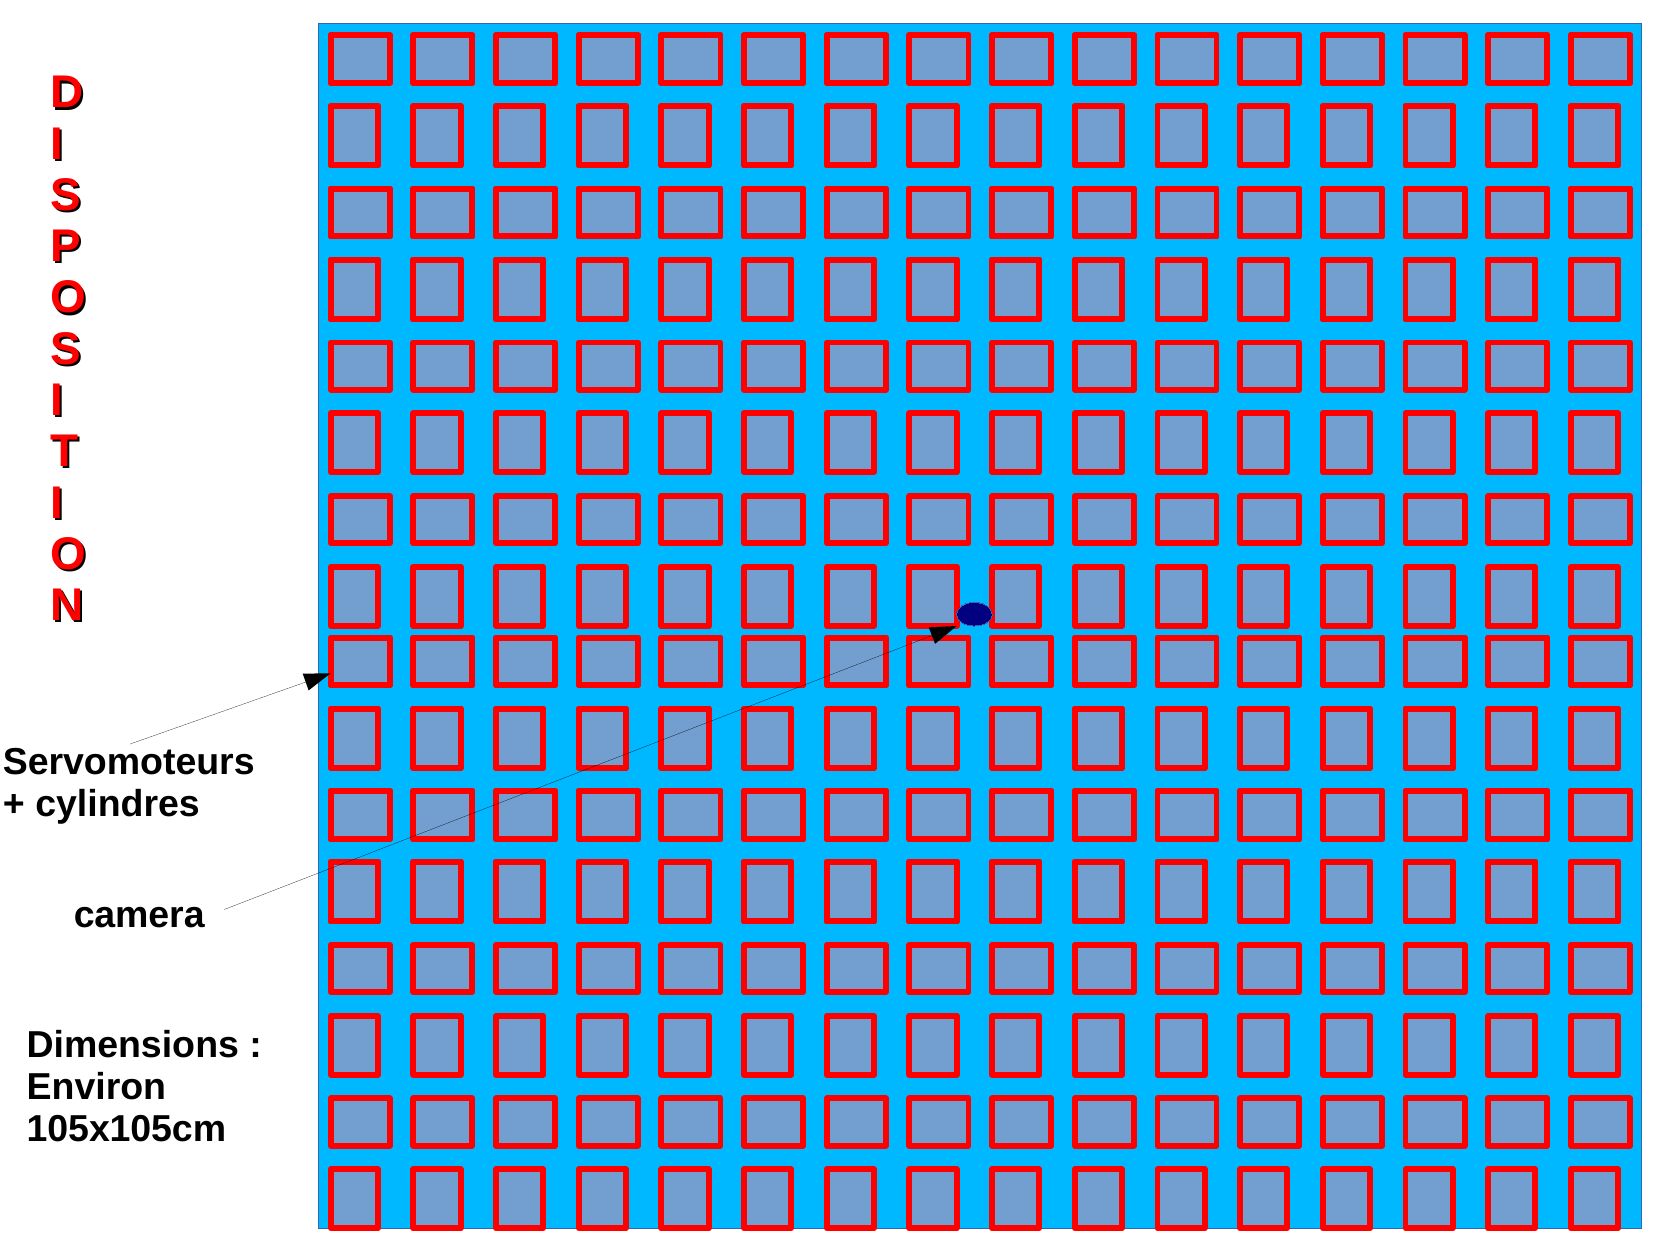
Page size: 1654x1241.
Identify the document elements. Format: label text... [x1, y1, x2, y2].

text_box Servomoteurs+ cylindres [0, 733, 284, 835]
text_box D I S P O S I T I O N [35, 59, 154, 649]
text_box camera [59, 885, 284, 944]
text_box Dimensions : Environ 105x105cm [11, 1015, 308, 1204]
text_box [318, 23, 1642, 1229]
